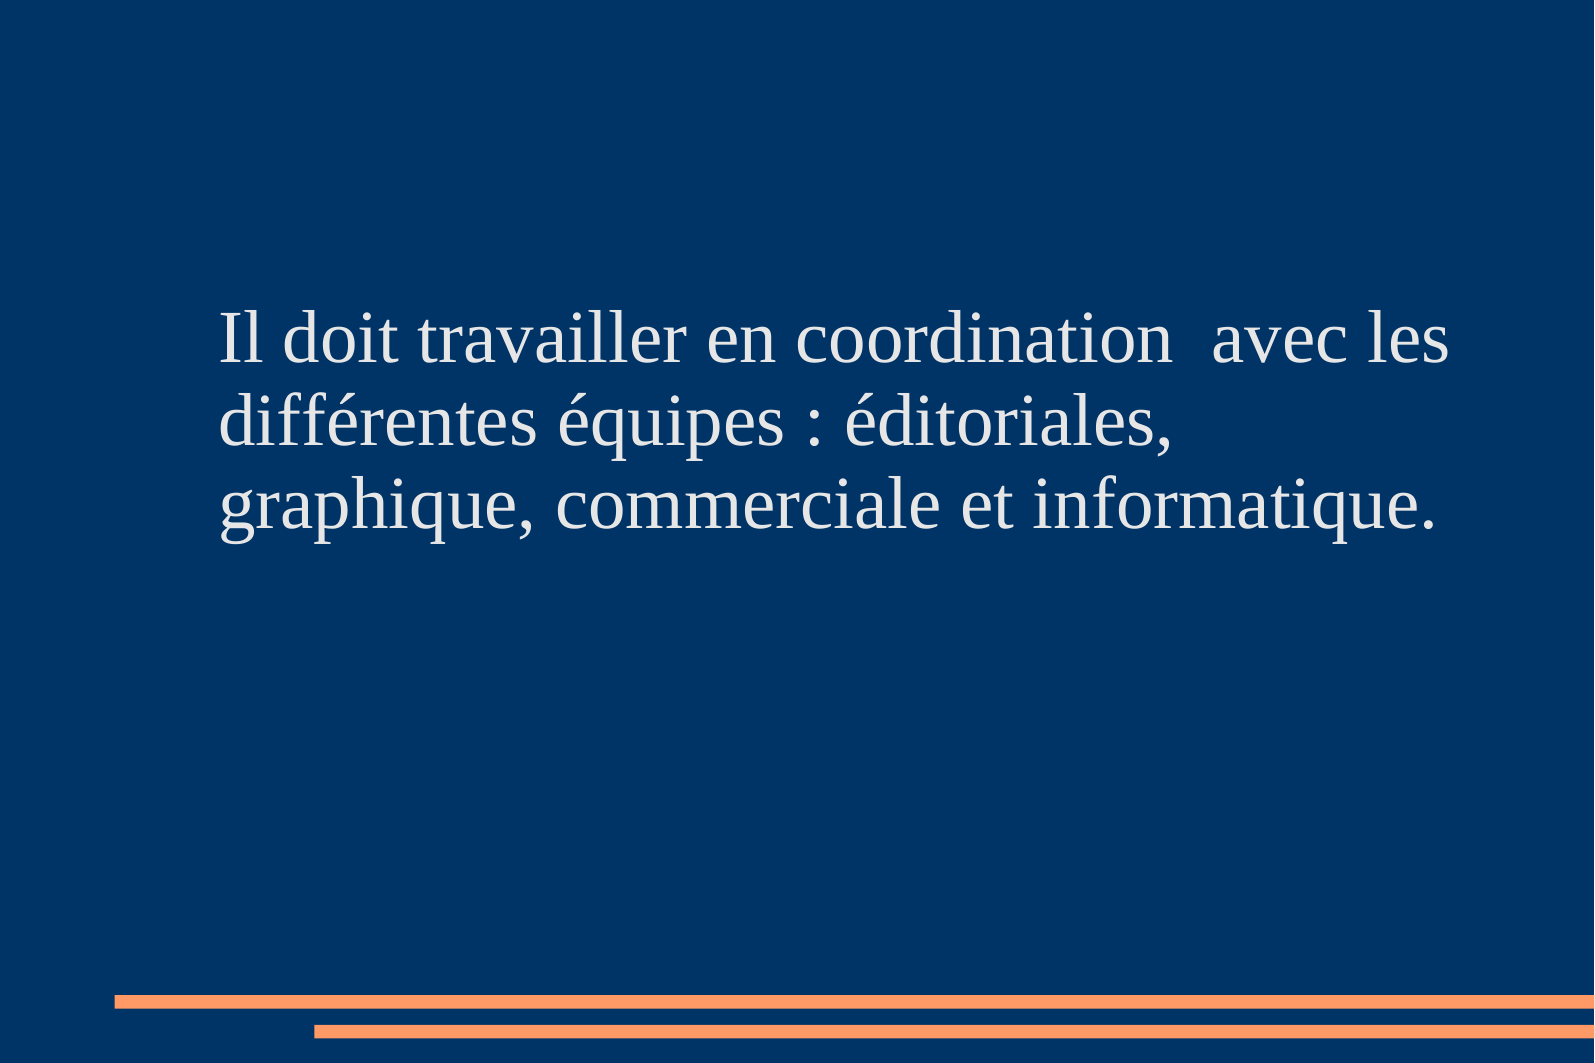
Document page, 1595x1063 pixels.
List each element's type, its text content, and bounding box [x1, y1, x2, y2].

list Il doit travailler en coordination avec les différentes équipes : éditoriales, graphique, commerciale et informatique. [147, 295, 1479, 966]
